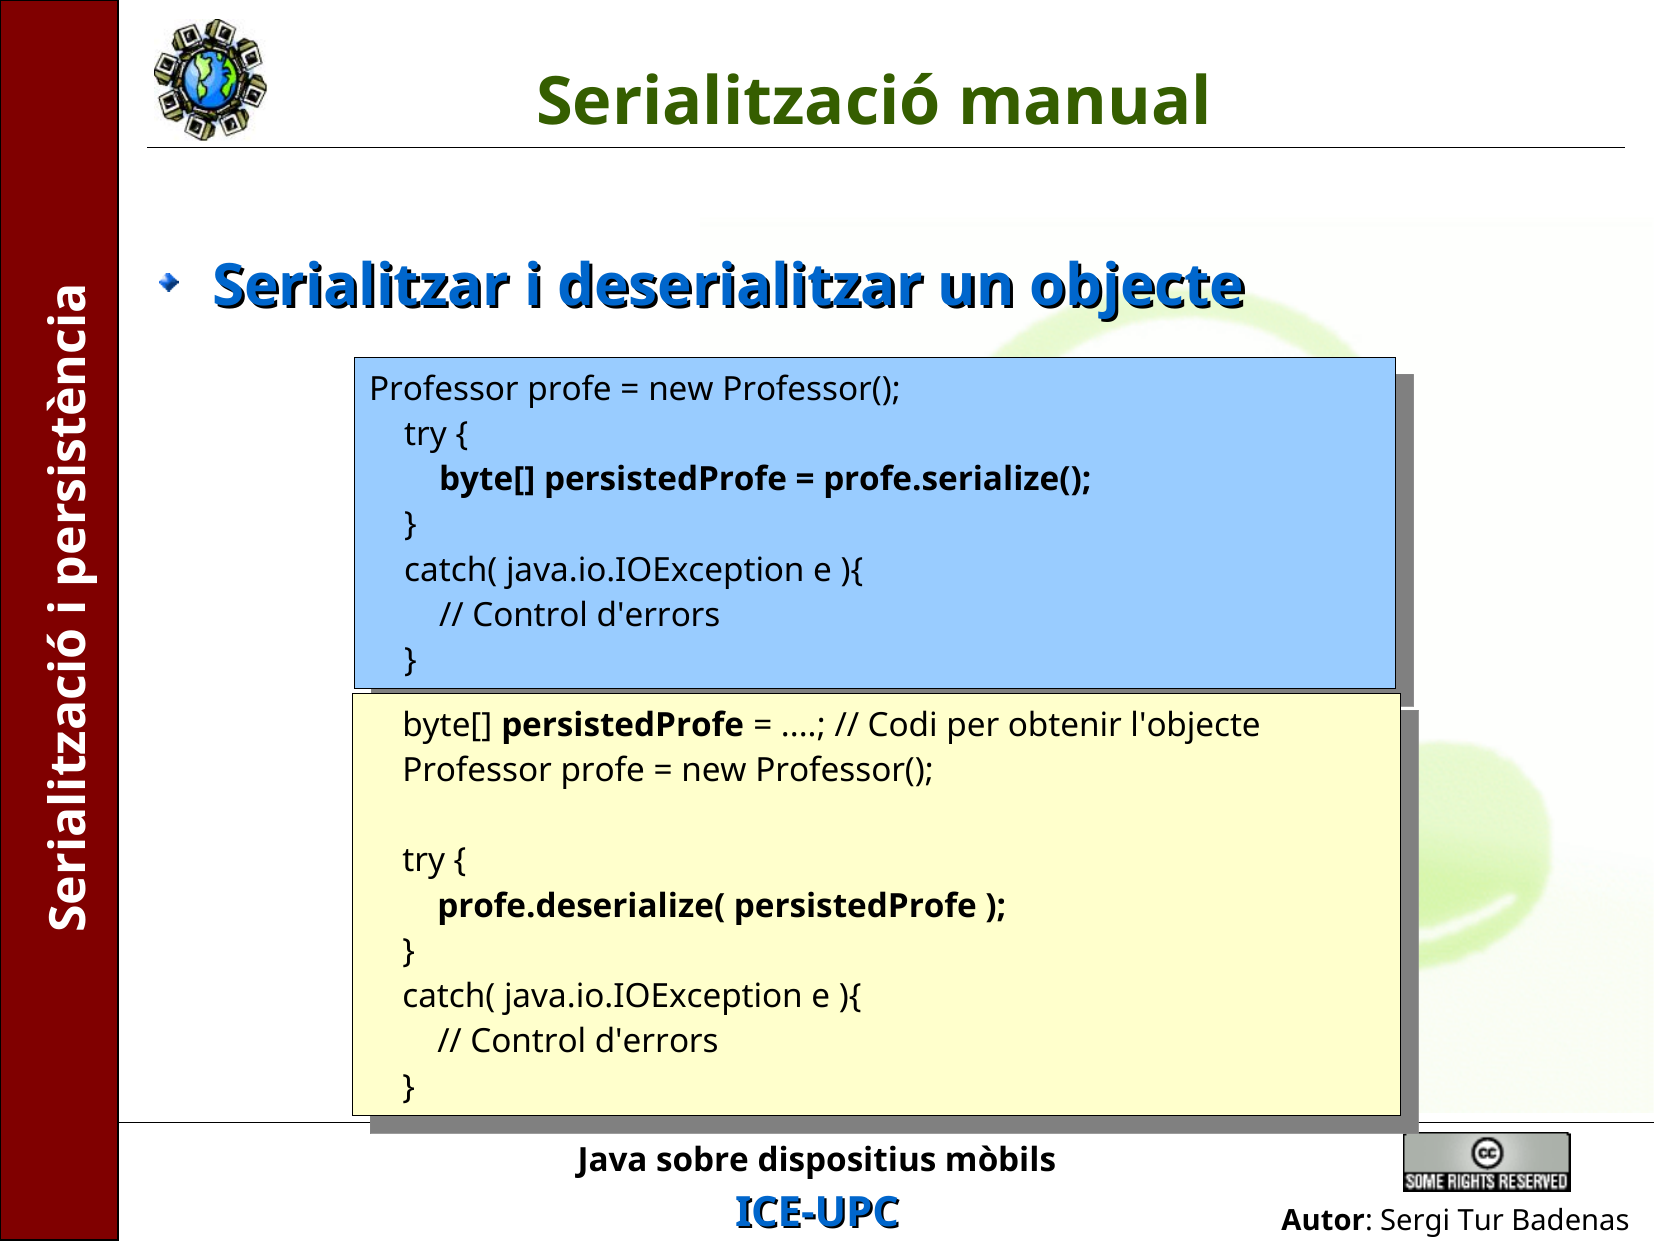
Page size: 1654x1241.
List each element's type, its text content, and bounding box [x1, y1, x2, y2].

picture [700, 217, 1654, 1113]
list Serialitzar i deserialitzar un objecte [141, 242, 1630, 1078]
text_box byte[] persistedProfe = ....; // Codi per obtenir l'objecte Professor profe = new Professor(); try { profe.deserialize( persistedProfe ); } catch( java.io.IOException e ){ // Control d'errors } [352, 693, 1401, 1068]
title Serialització manual [129, 56, 1619, 141]
picture [1403, 1132, 1571, 1192]
picture [154, 19, 268, 56]
text_box Professor profe = new Professor(); try { byte[] persistedProfe = profe.serialize(); } catch( java.io.IOException e ){ // Control d'errors } [354, 357, 1396, 653]
